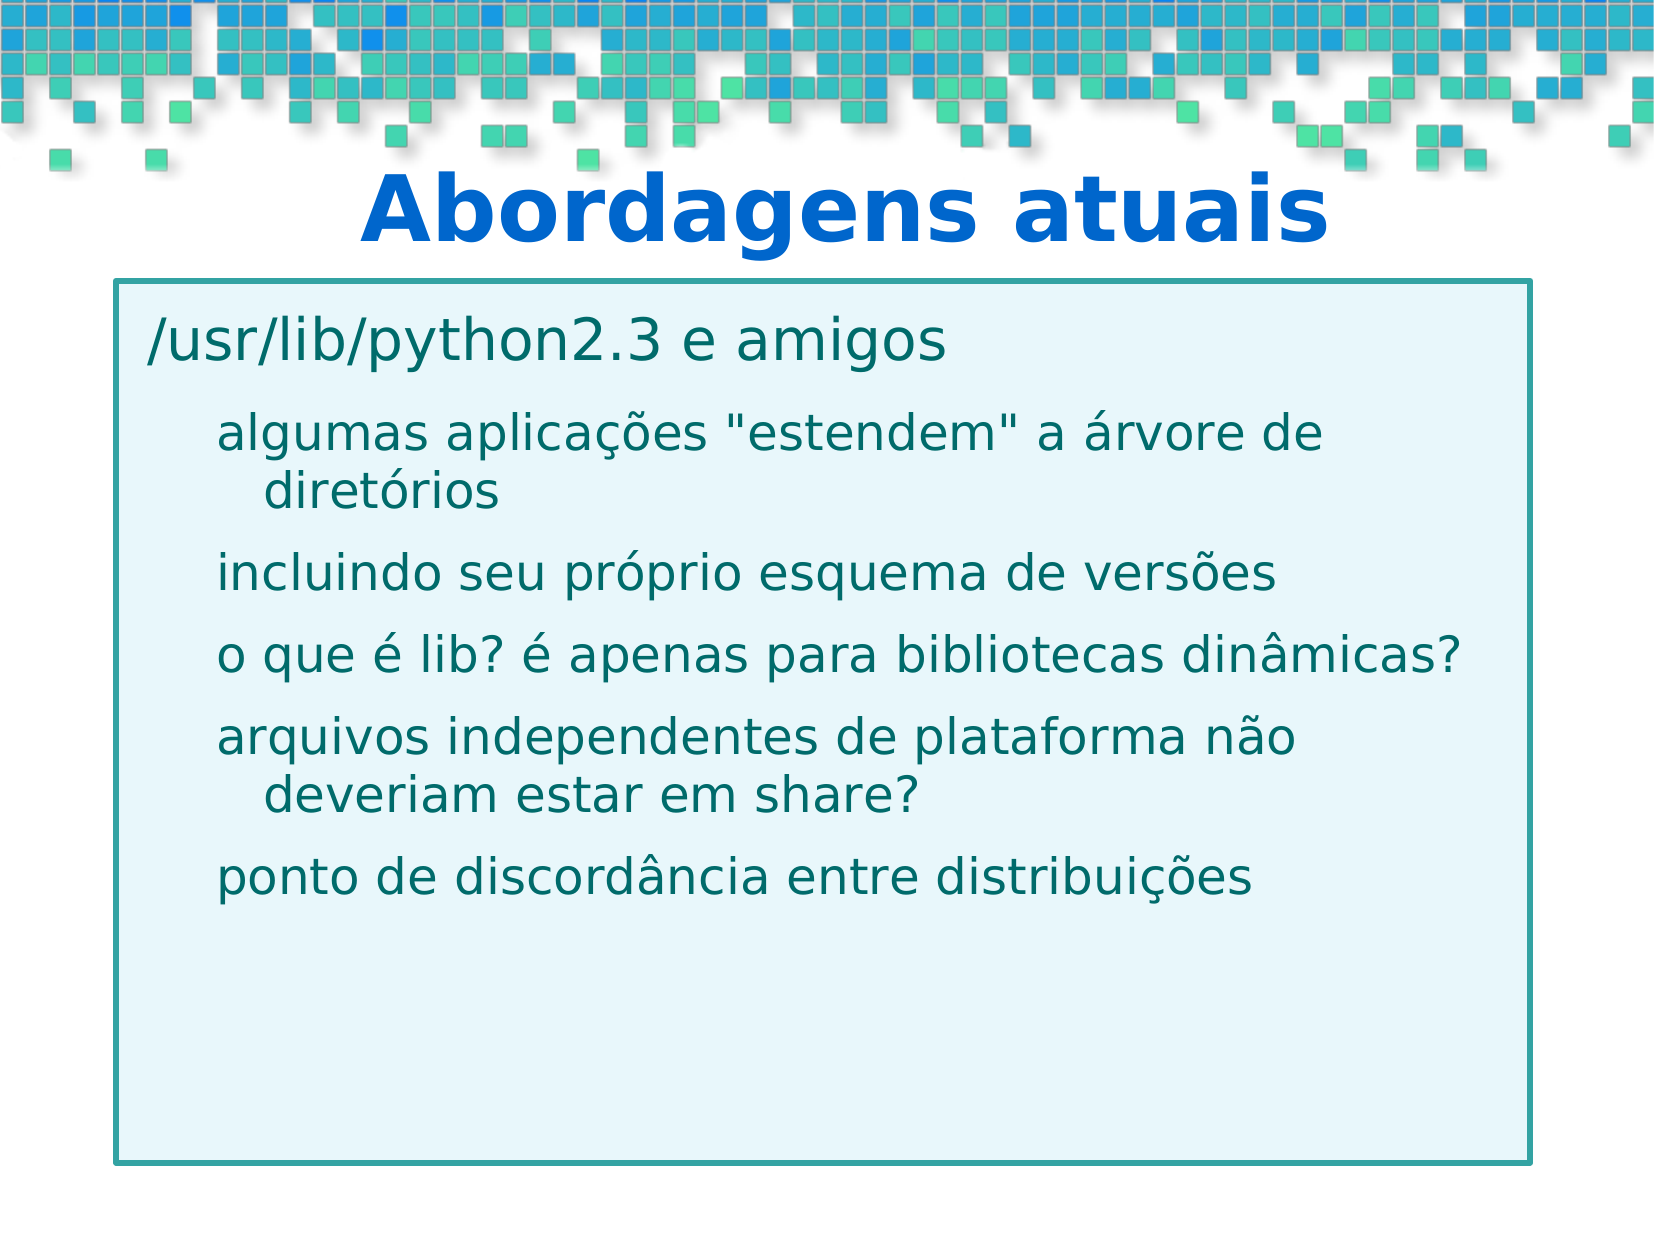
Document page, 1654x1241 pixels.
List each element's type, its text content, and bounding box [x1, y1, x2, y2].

title Abordagens atuais [112, 132, 1581, 287]
picture [0, 0, 1654, 185]
list /usr/lib/python2.3 e amigos algumas aplicações "estendem" a árvore de diretórios incluindo seu próprio esquema de versões o que é lib? é apenas para bibliotecas dinâmicas? arquivos independentes de plataforma não deveriam estar em share? ponto de discordância entre distribuições [121, 306, 1534, 1160]
